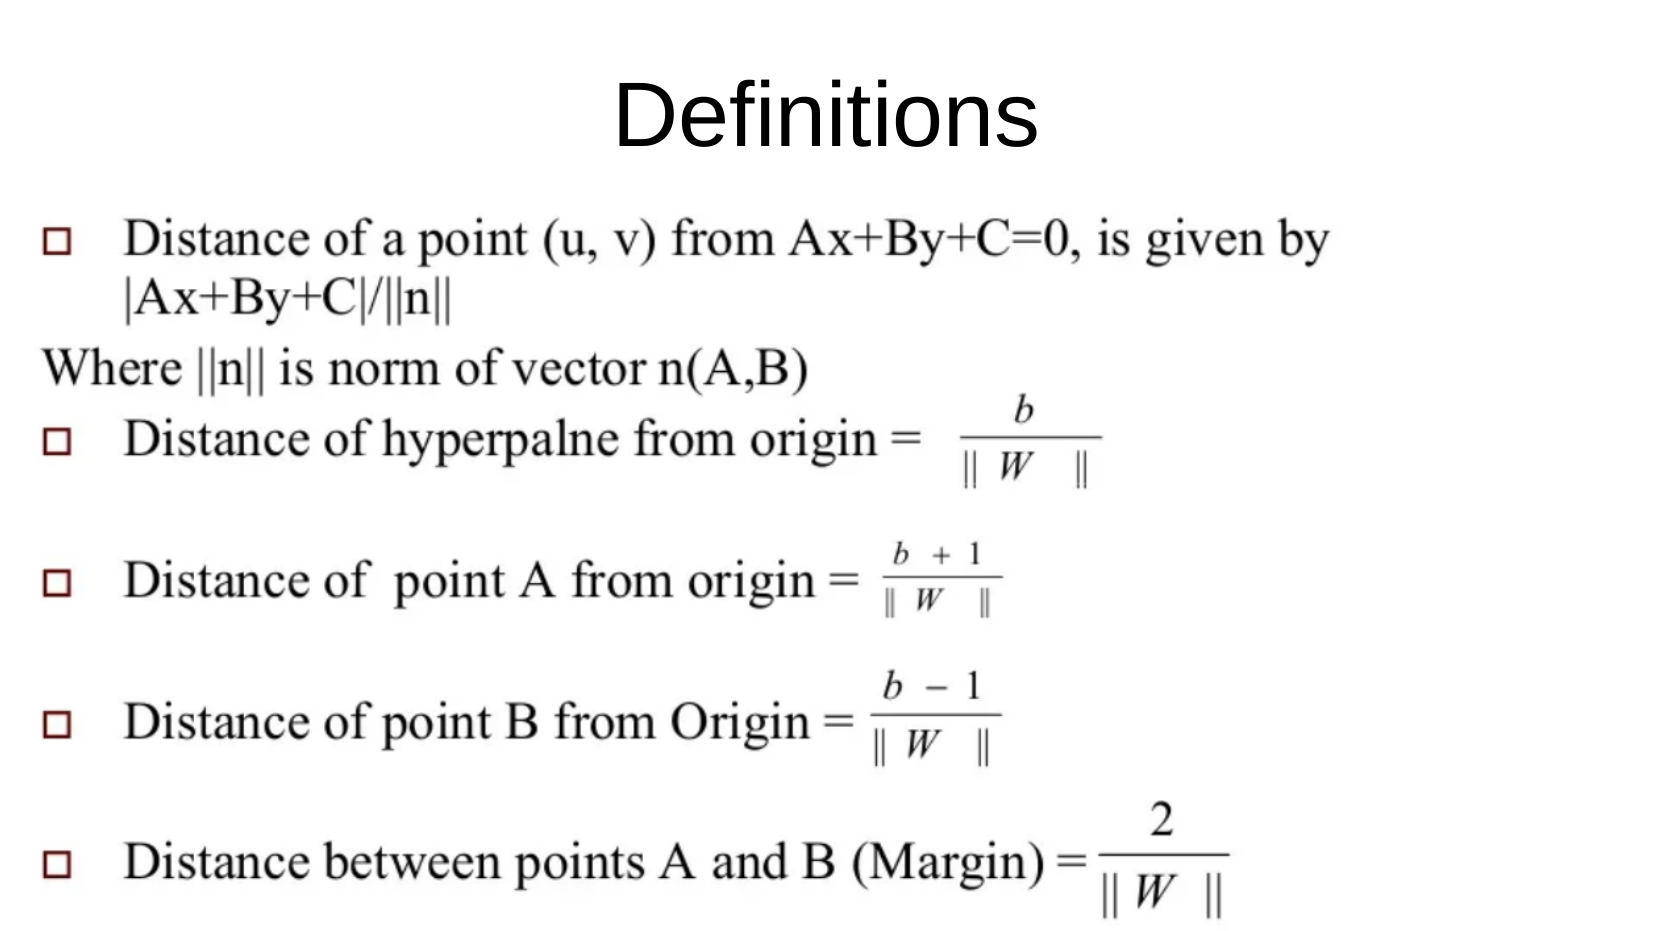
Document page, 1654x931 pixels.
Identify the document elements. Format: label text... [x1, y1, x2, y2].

title Definitions [82, 37, 1571, 193]
picture [19, 209, 1351, 931]
